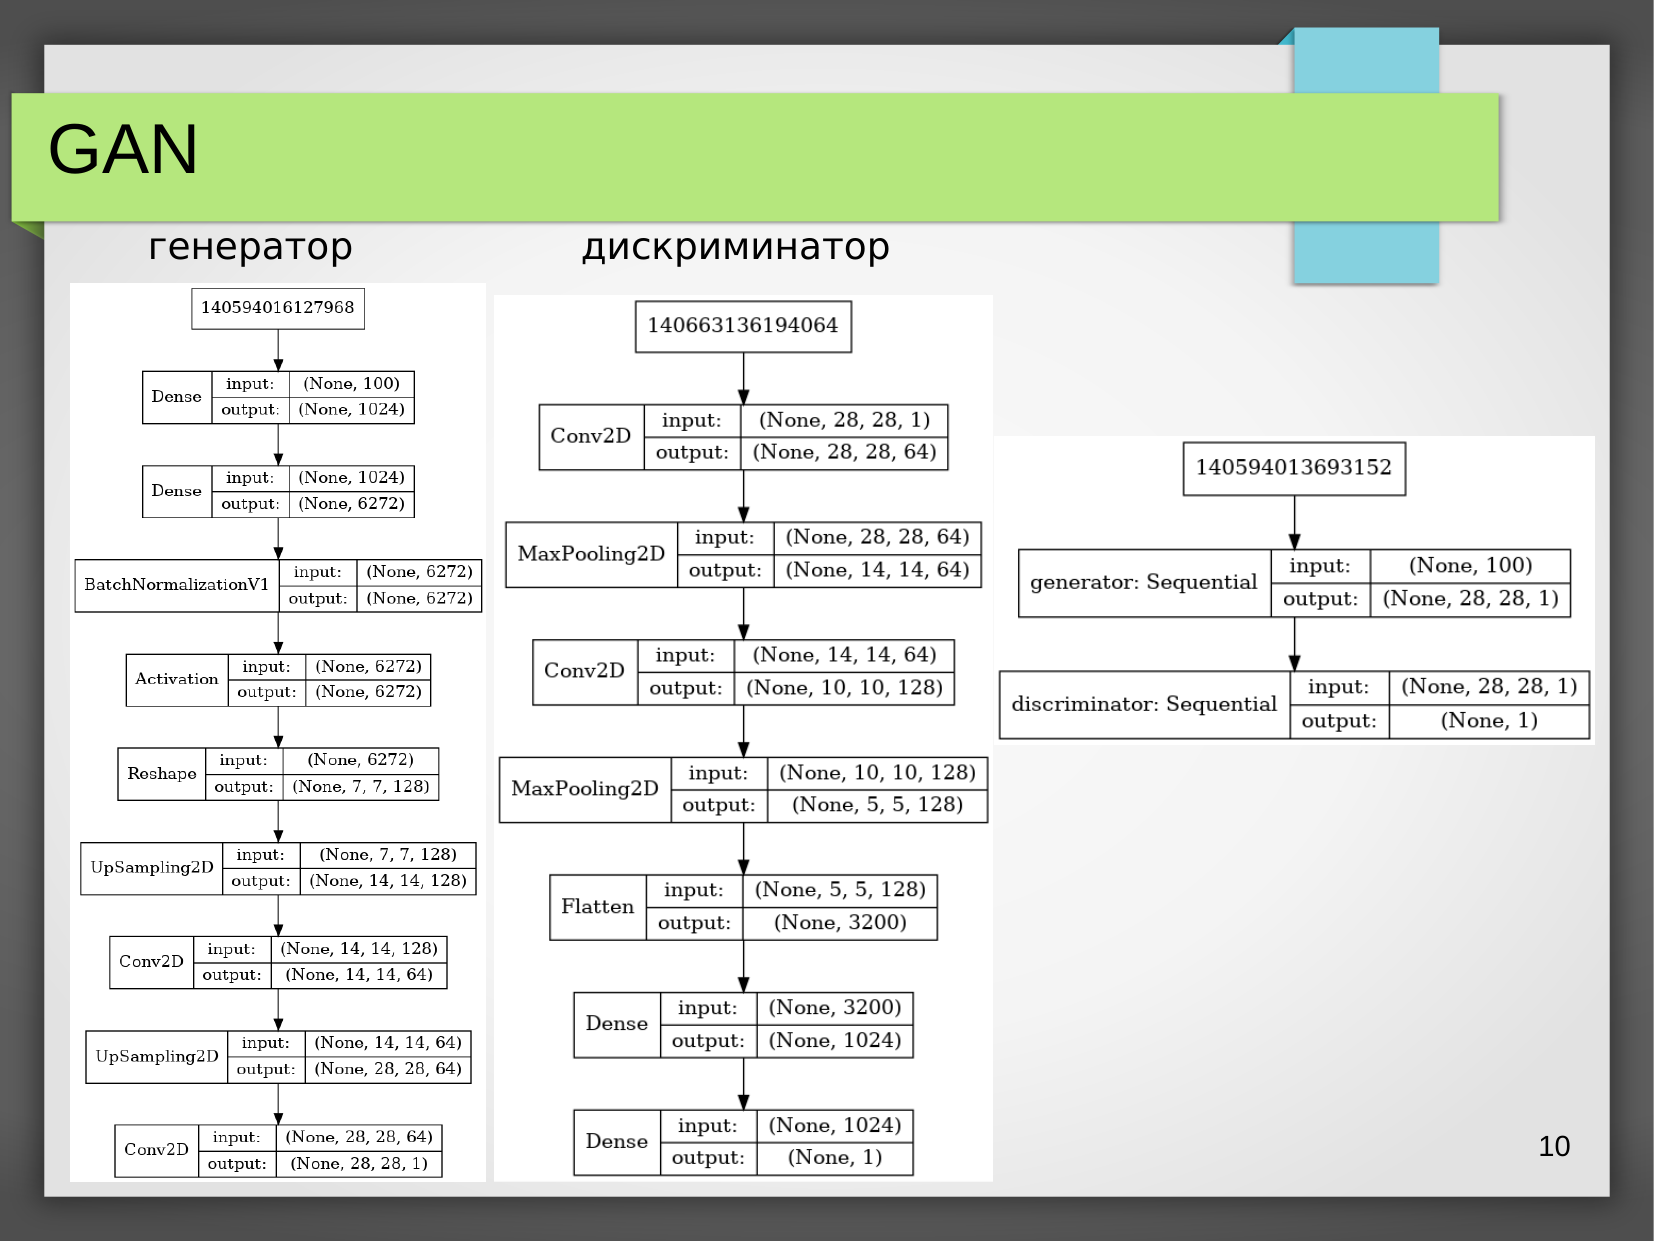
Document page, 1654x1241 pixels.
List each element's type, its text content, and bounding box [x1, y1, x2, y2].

picture [0, 0, 1654, 1241]
title GAN [47, 109, 1501, 189]
text_box генератор дискриминатор [133, 217, 1043, 276]
